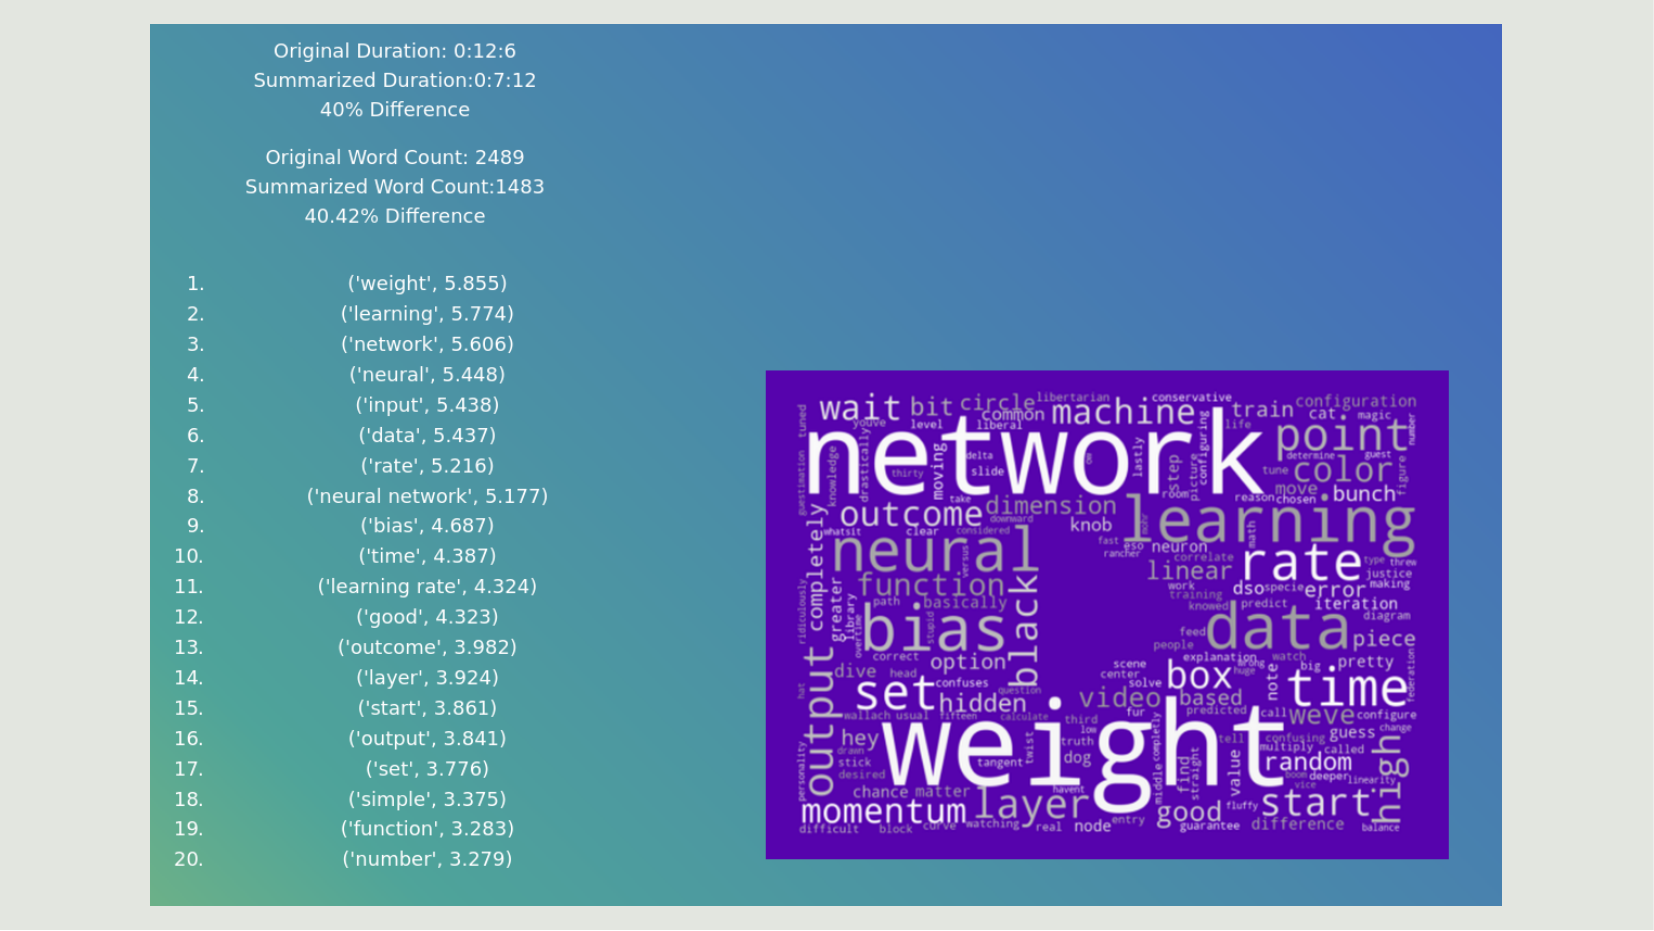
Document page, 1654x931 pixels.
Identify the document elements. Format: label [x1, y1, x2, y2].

picture [150, 24, 1502, 906]
